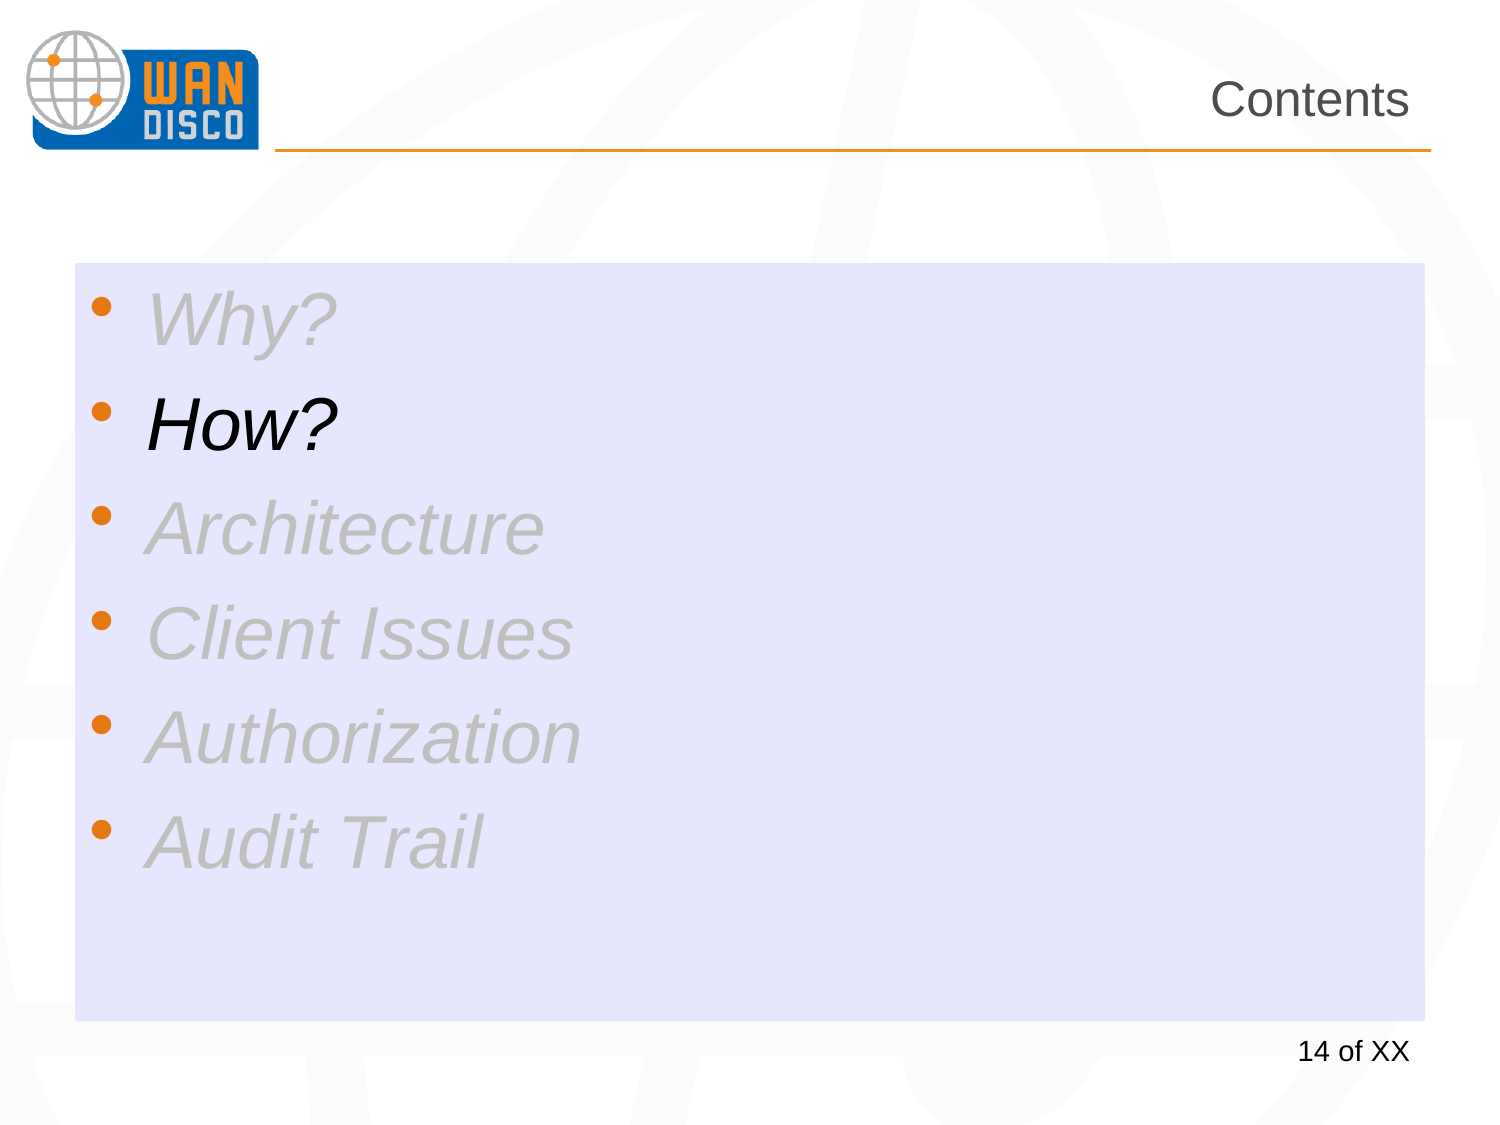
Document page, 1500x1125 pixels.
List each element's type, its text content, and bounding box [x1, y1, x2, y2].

picture [0, 0, 1500, 1125]
title Contents [265, 37, 1425, 156]
list Why? How? Architecture Client Issues Authorization Audit Trail [75, 263, 1425, 1022]
